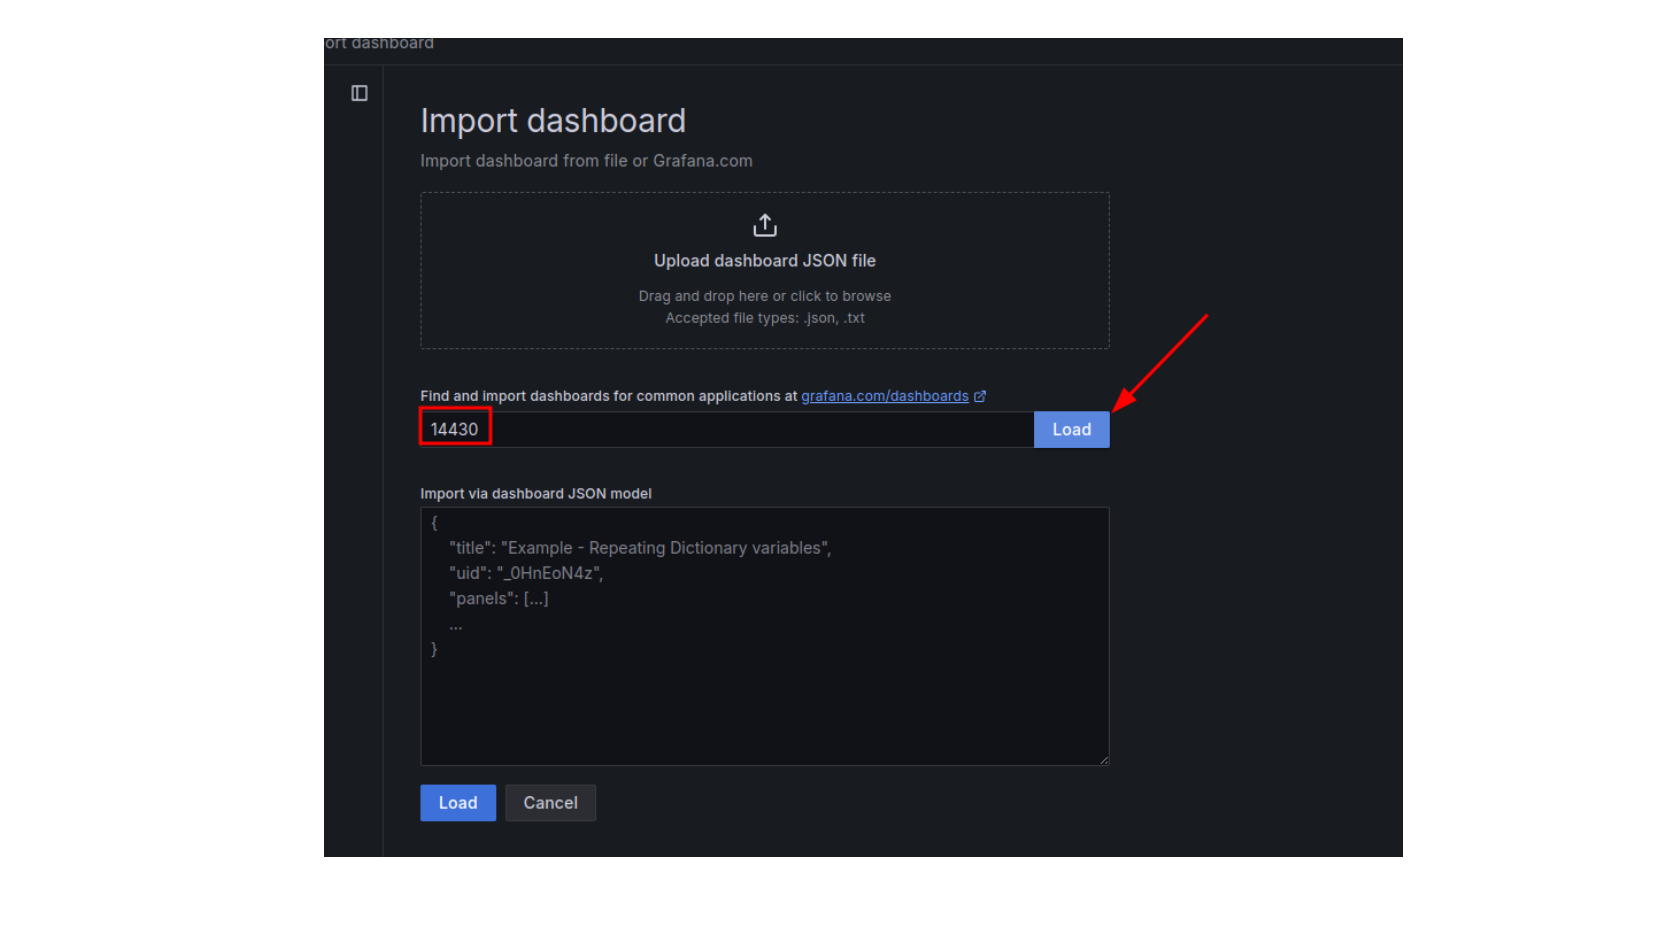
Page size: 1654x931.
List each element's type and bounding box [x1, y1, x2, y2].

picture [324, 38, 1403, 857]
